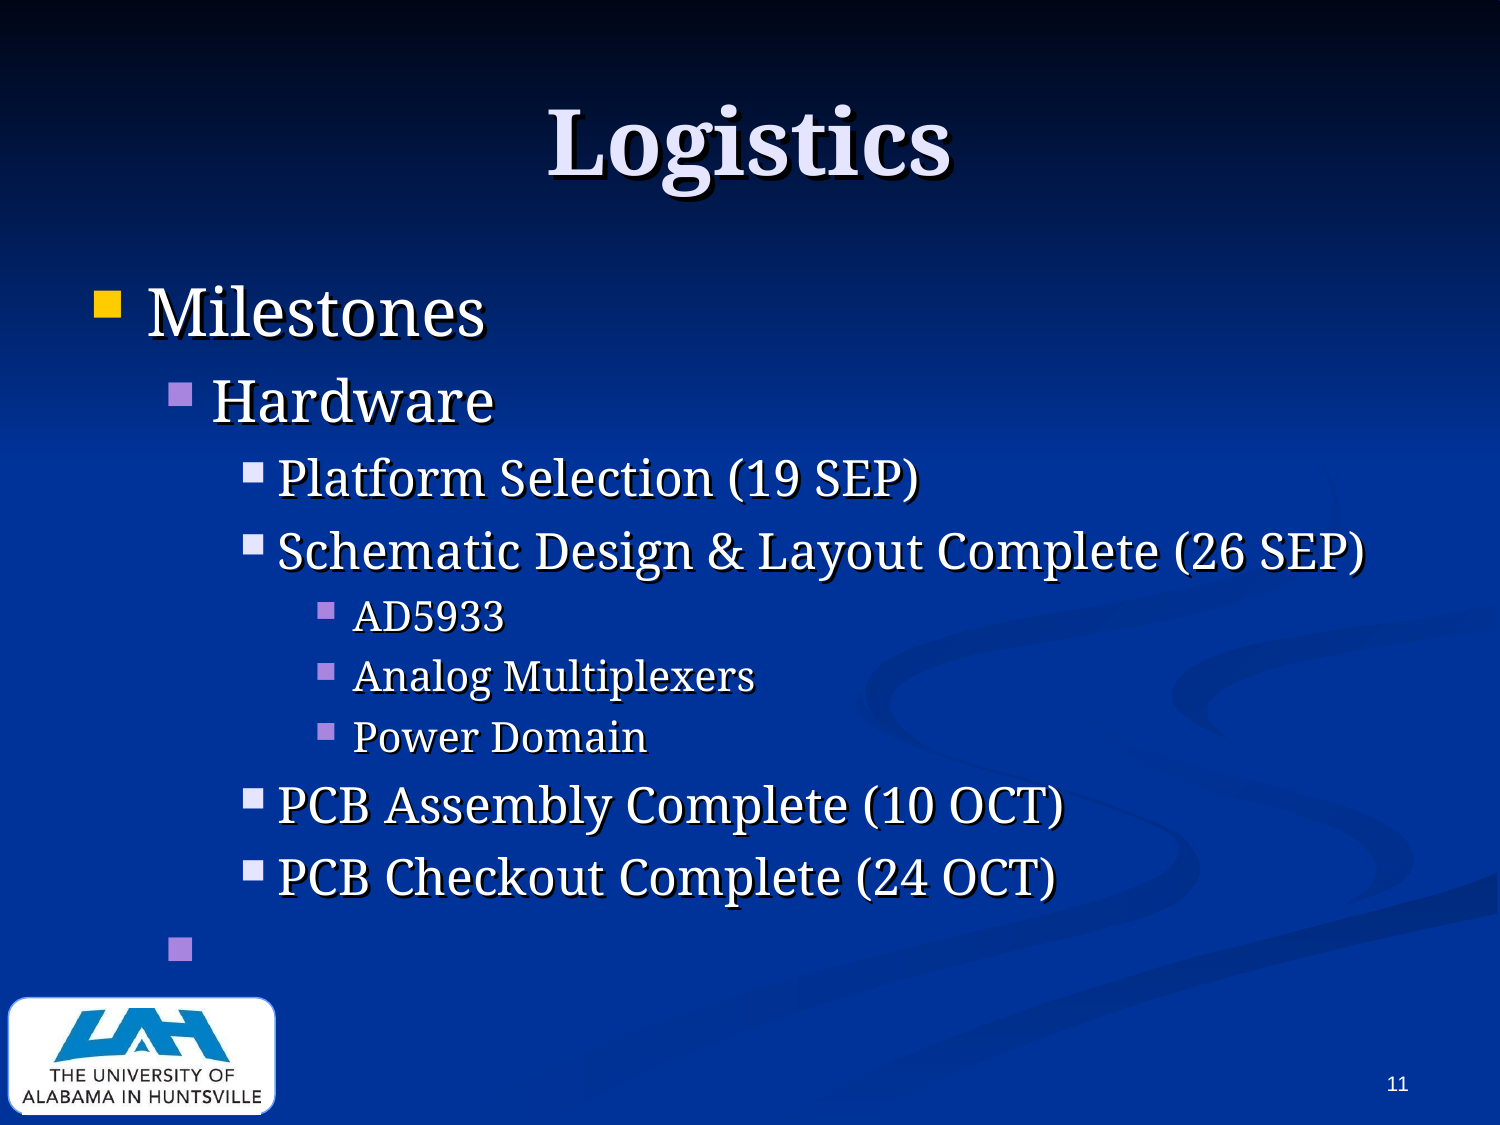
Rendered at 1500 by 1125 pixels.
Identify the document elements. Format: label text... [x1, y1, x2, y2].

list Milestones Hardware Platform Selection (19 SEP) Schematic Design & Layout Complete (26 SEP) AD5933 Analog Multiplexers Power Domain PCB Assembly Complete (10 OCT) PCB Checkout Complete (24 OCT) [75, 262, 1426, 1050]
text_box <number> [1324, 1062, 1426, 1104]
picture [22, 1008, 261, 1115]
title Logistics [75, 45, 1426, 233]
